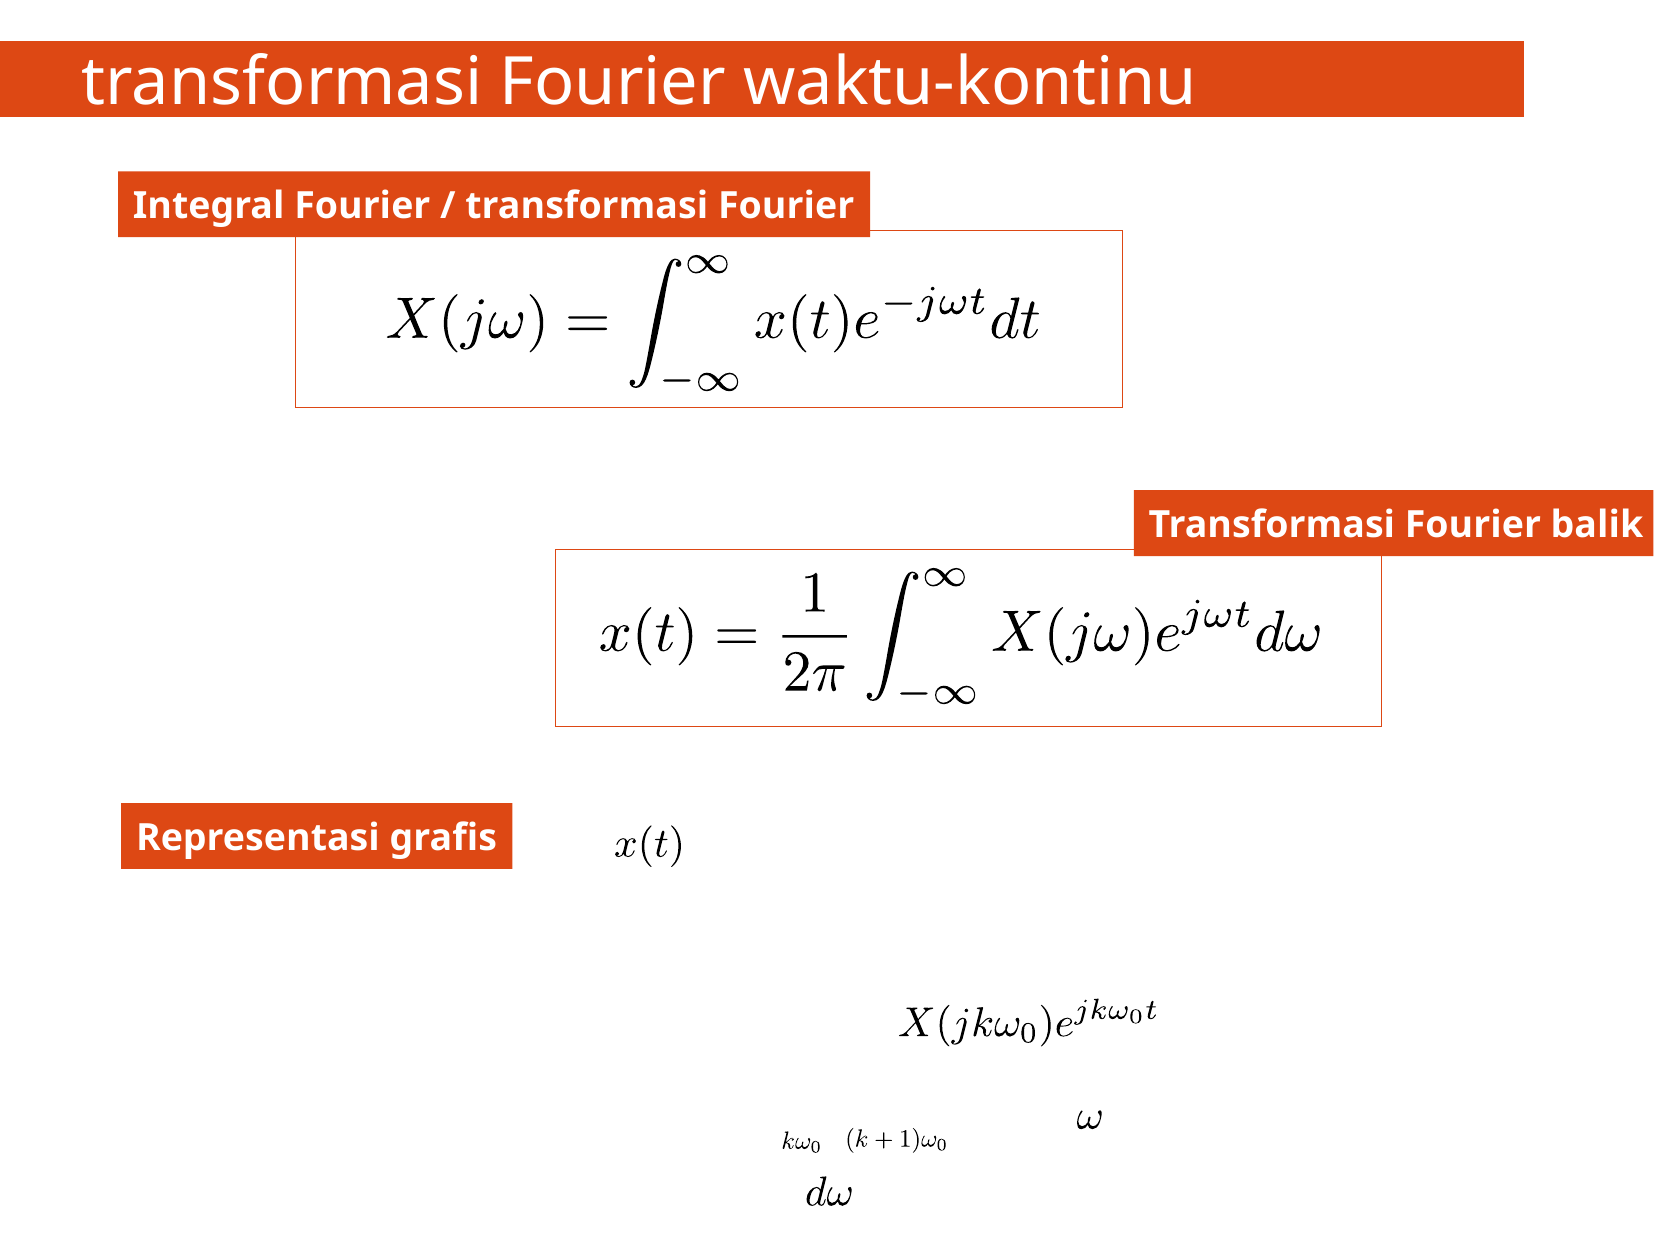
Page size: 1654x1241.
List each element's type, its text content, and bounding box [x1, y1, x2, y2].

text_box [598, 567, 1323, 709]
text_box [385, 254, 1041, 396]
text_box [0, 41, 81, 117]
text_box [781, 1131, 821, 1153]
text_box [897, 998, 1158, 1047]
text_box [845, 1127, 947, 1153]
text_box Representasi grafis [121, 803, 506, 861]
text_box Integral Fourier / transformasi Fourier [118, 171, 851, 229]
picture [465, 782, 1065, 1224]
text_box [1440, 41, 1524, 117]
text_box transformasi Fourier waktu-kontinu [81, 41, 1440, 117]
text_box [804, 1176, 854, 1206]
text_box [613, 825, 686, 867]
text_box Transformasi Fourier balik [1133, 490, 1645, 548]
text_box [1076, 1110, 1104, 1130]
